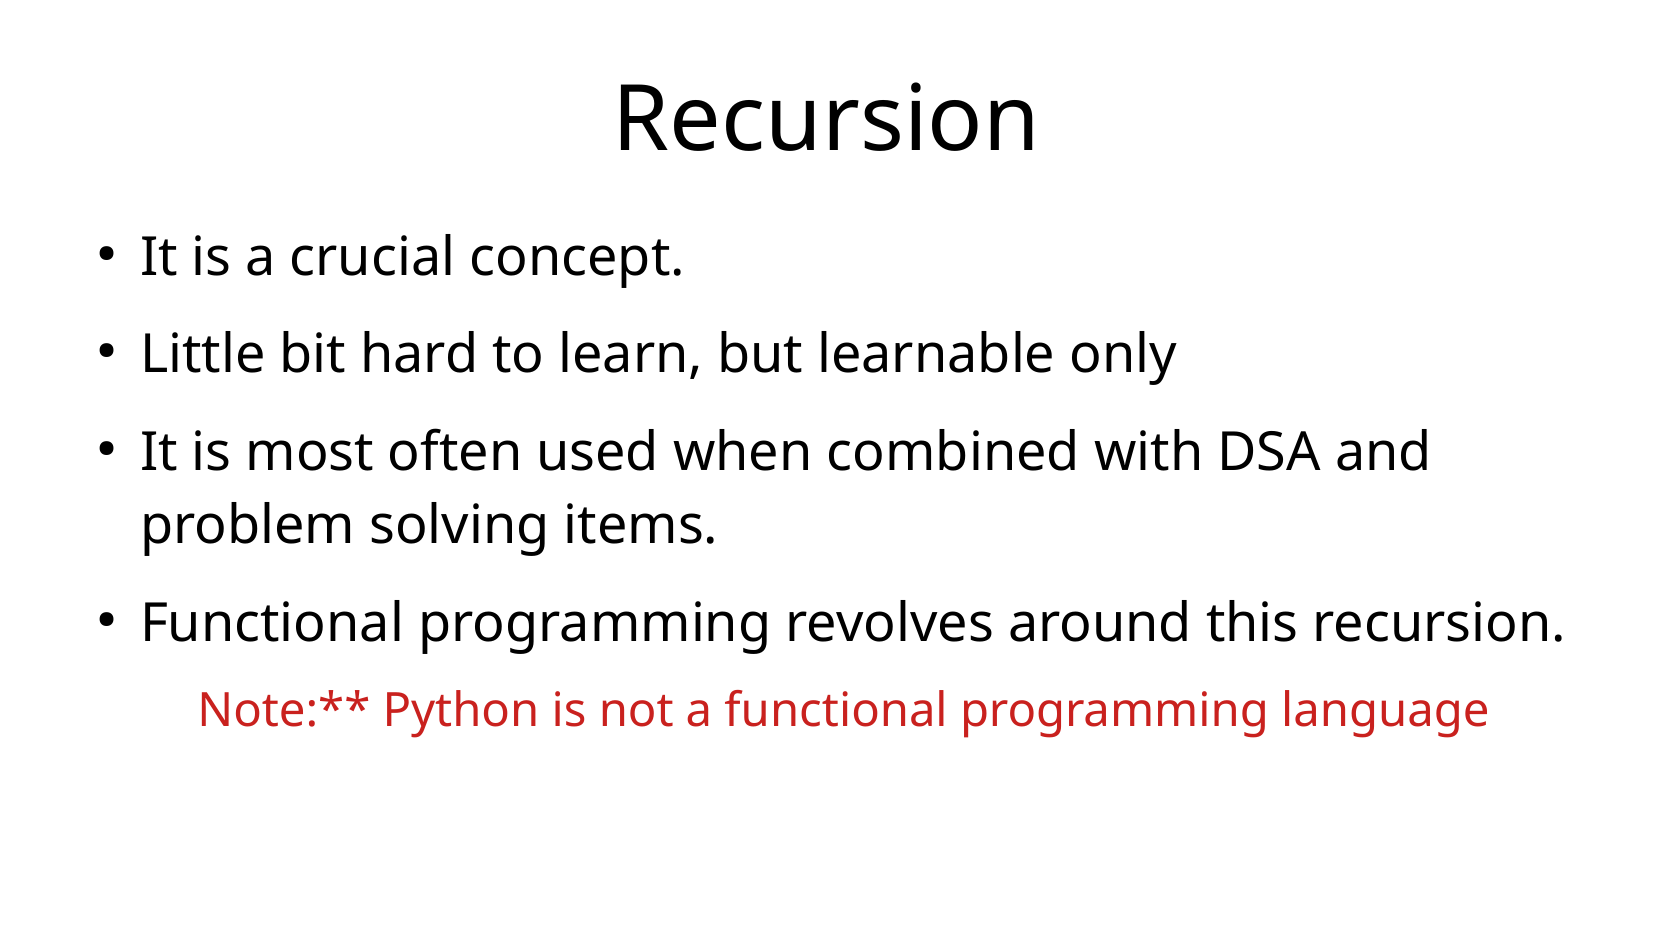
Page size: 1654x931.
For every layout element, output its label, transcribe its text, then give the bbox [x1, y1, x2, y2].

list It is a crucial concept. Little bit hard to learn, but learnable only It is most often used when combined with DSA and problem solving items. Functional programming revolves around this recursion. Note:** Python is not a functional programming language [82, 217, 1571, 758]
title Recursion [82, 37, 1571, 193]
